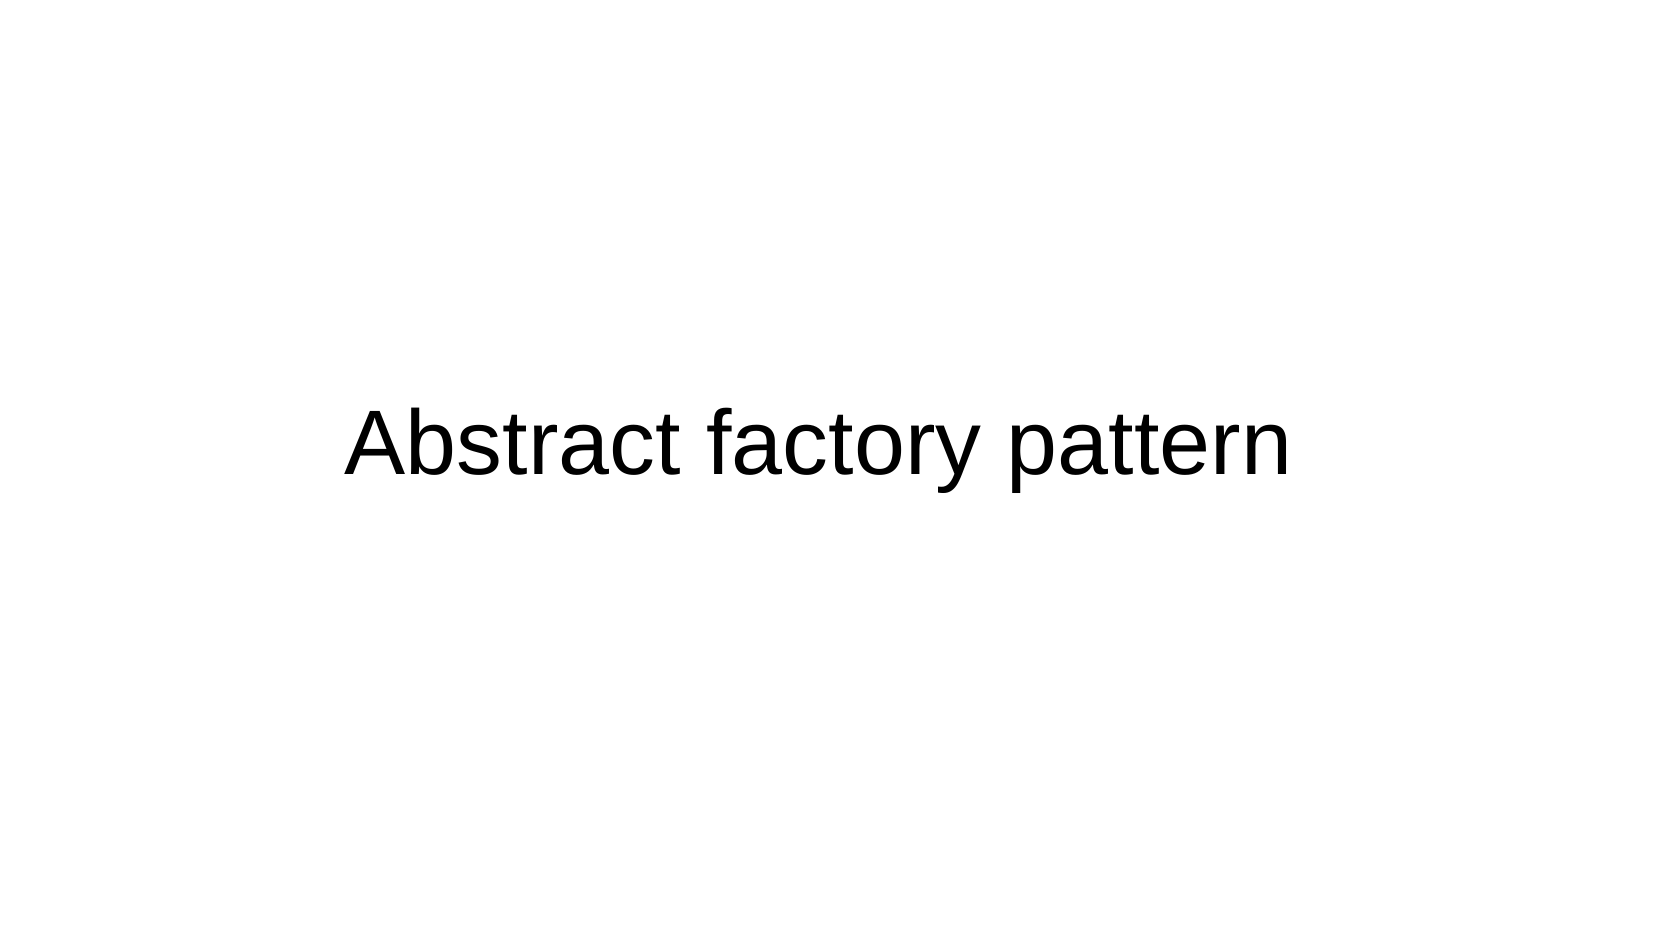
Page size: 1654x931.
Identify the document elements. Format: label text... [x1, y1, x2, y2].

title Abstract factory pattern [75, 270, 1564, 616]
